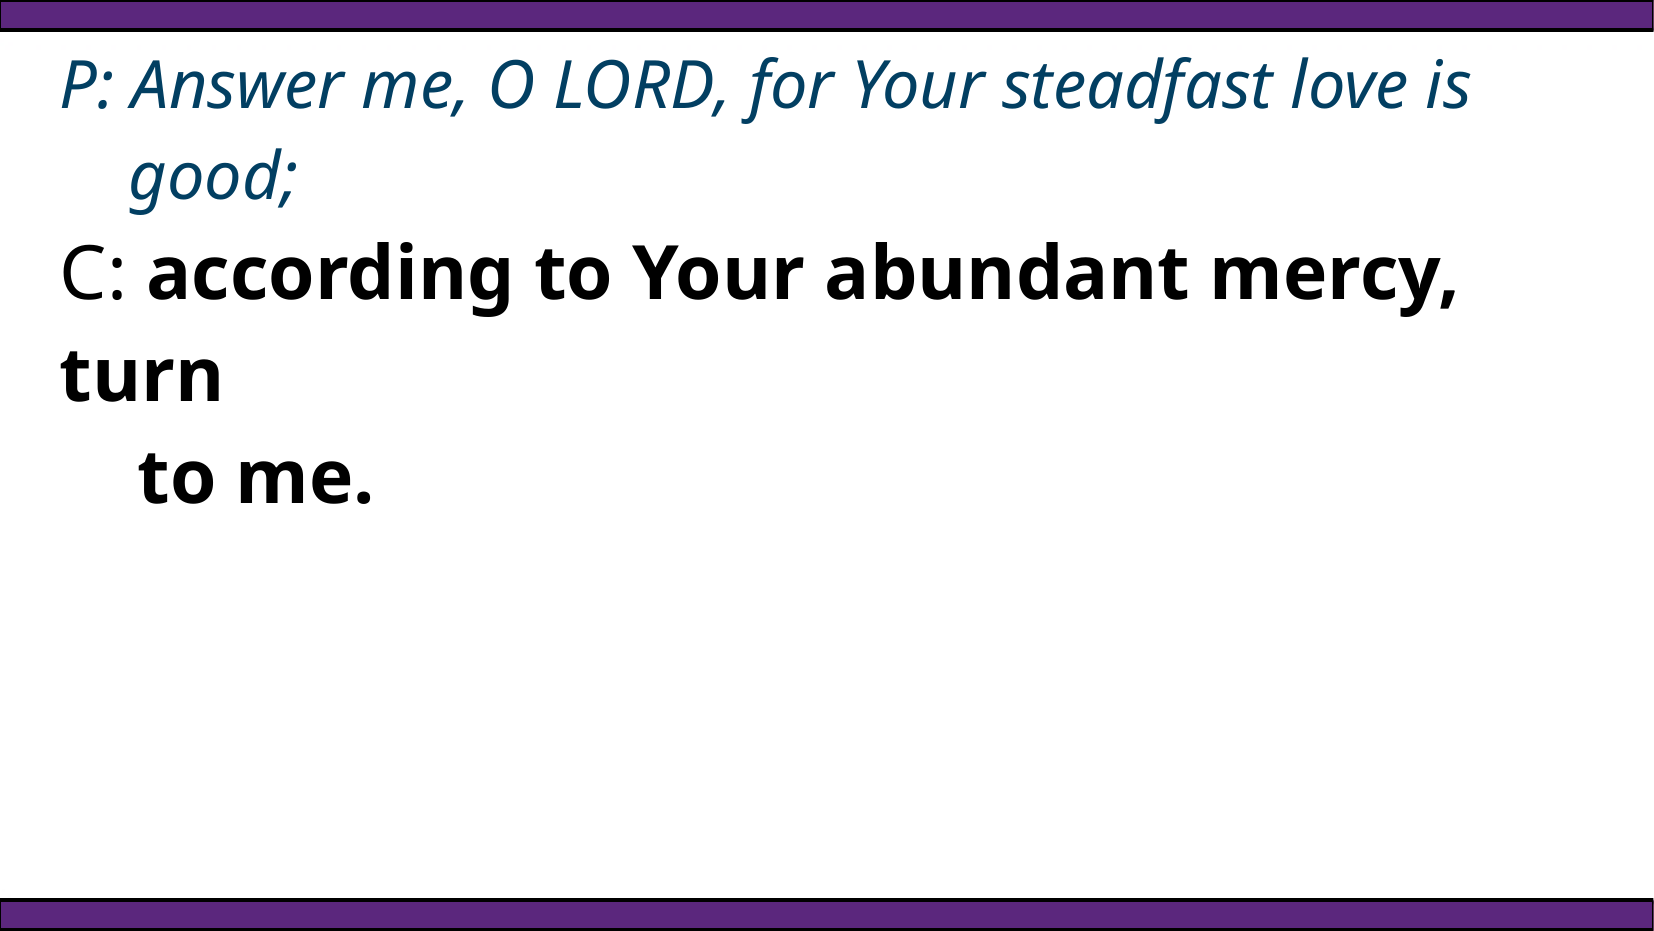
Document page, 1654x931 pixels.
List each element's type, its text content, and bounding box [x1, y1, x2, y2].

text_box [0, 900, 1654, 931]
text_box P: Answer me, O Lord, for Your steadfast love is good; C: according to Your abundant mercy, turn to me. [45, 30, 1606, 422]
picture [0, 31, 1654, 900]
text_box [0, 0, 1654, 31]
